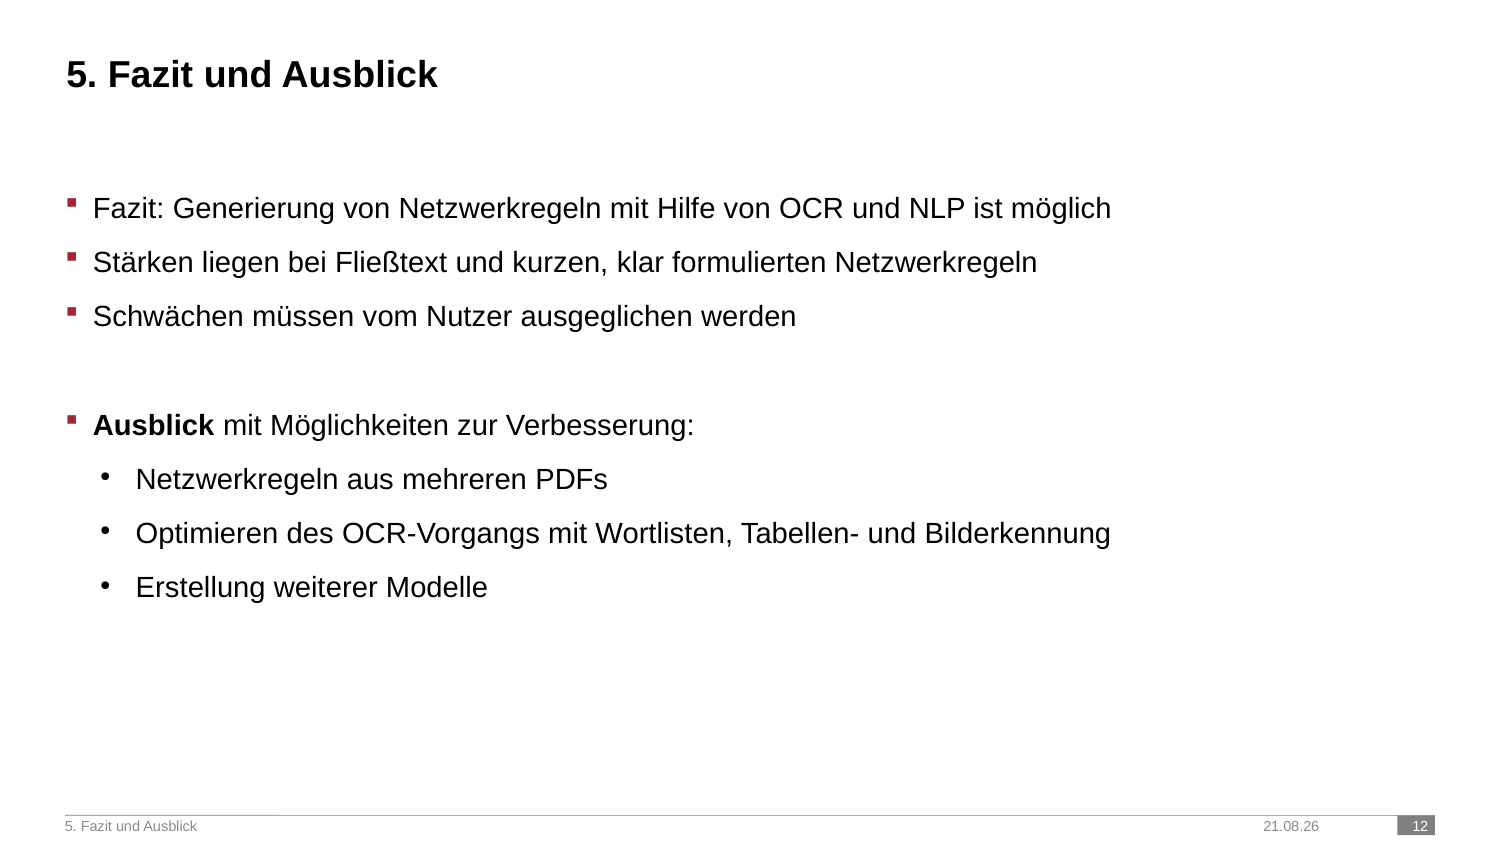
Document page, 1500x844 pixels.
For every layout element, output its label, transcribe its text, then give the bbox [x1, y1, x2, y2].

text_box 01.12.21 [1263, 816, 1393, 837]
text_box Fazit: Generierung von Netzwerkregeln mit Hilfe von OCR und NLP ist möglich Stärken liegen bei Fließtext und kurzen, klar formulierten Netzwerkregeln Schwächen müssen vom Nutzer ausgeglichen werden Ausblick mit Möglichkeiten zur Verbesserung: Netzwerkregeln aus mehreren PDFs Optimieren des OCR-Vorgangs mit Wortlisten, Tabellen- und Bilderkennung Erstellung weiterer Modelle [64, 185, 1437, 788]
text_box 5. Fazit und Ausblick [66, 49, 1286, 150]
text_box <number> [1393, 816, 1429, 839]
text_box 5. Fazit und Ausblick [64, 816, 1254, 837]
